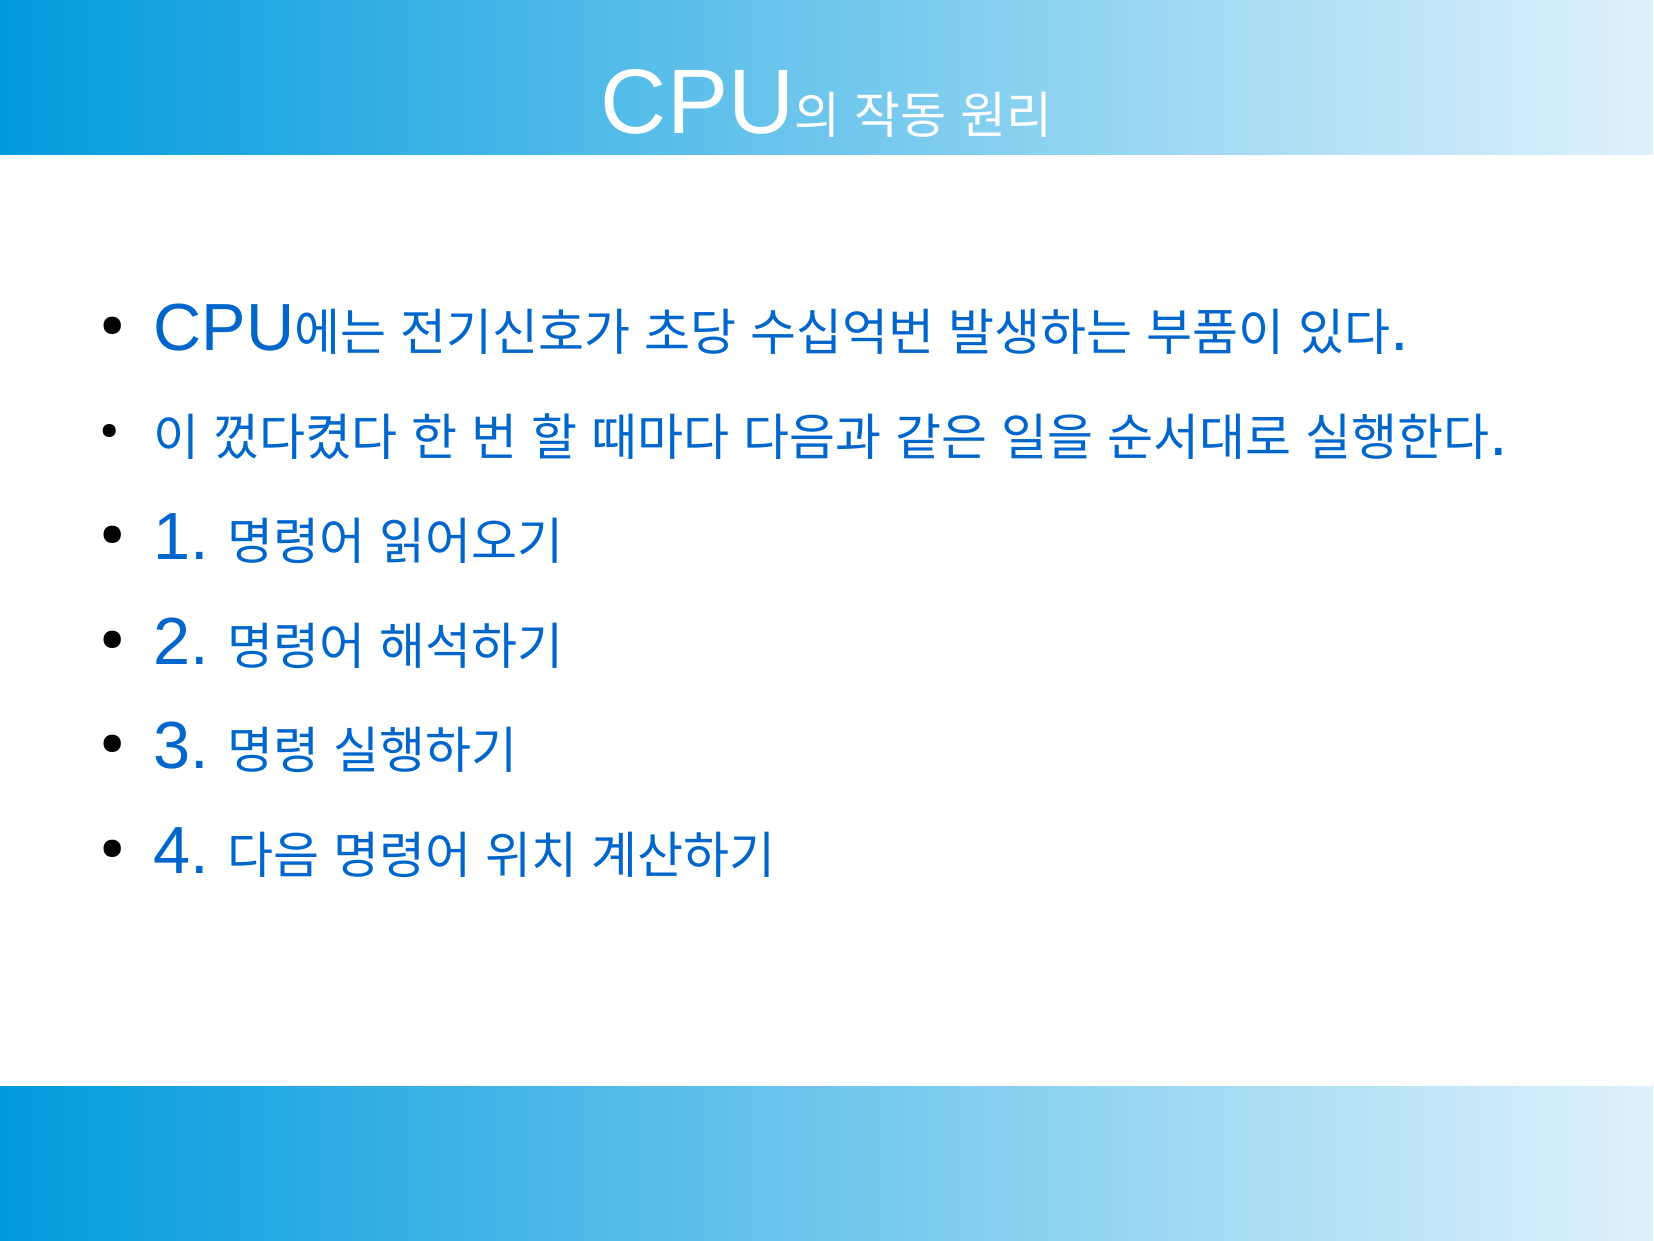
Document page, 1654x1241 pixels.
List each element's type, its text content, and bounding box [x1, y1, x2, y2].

list CPU에는 전기신호가 초당 수십억번 발생하는 부품이 있다. 이 껐다켰다 한 번 할 때마다 다음과 같은 일을 순서대로 실행한다. 1. 명령어 읽어오기 2. 명령어 해석하기 3. 명령 실행하기 4. 다음 명령어 위치 계산하기 [82, 290, 1571, 1010]
title CPU의 작동 원리 [82, 49, 1571, 155]
